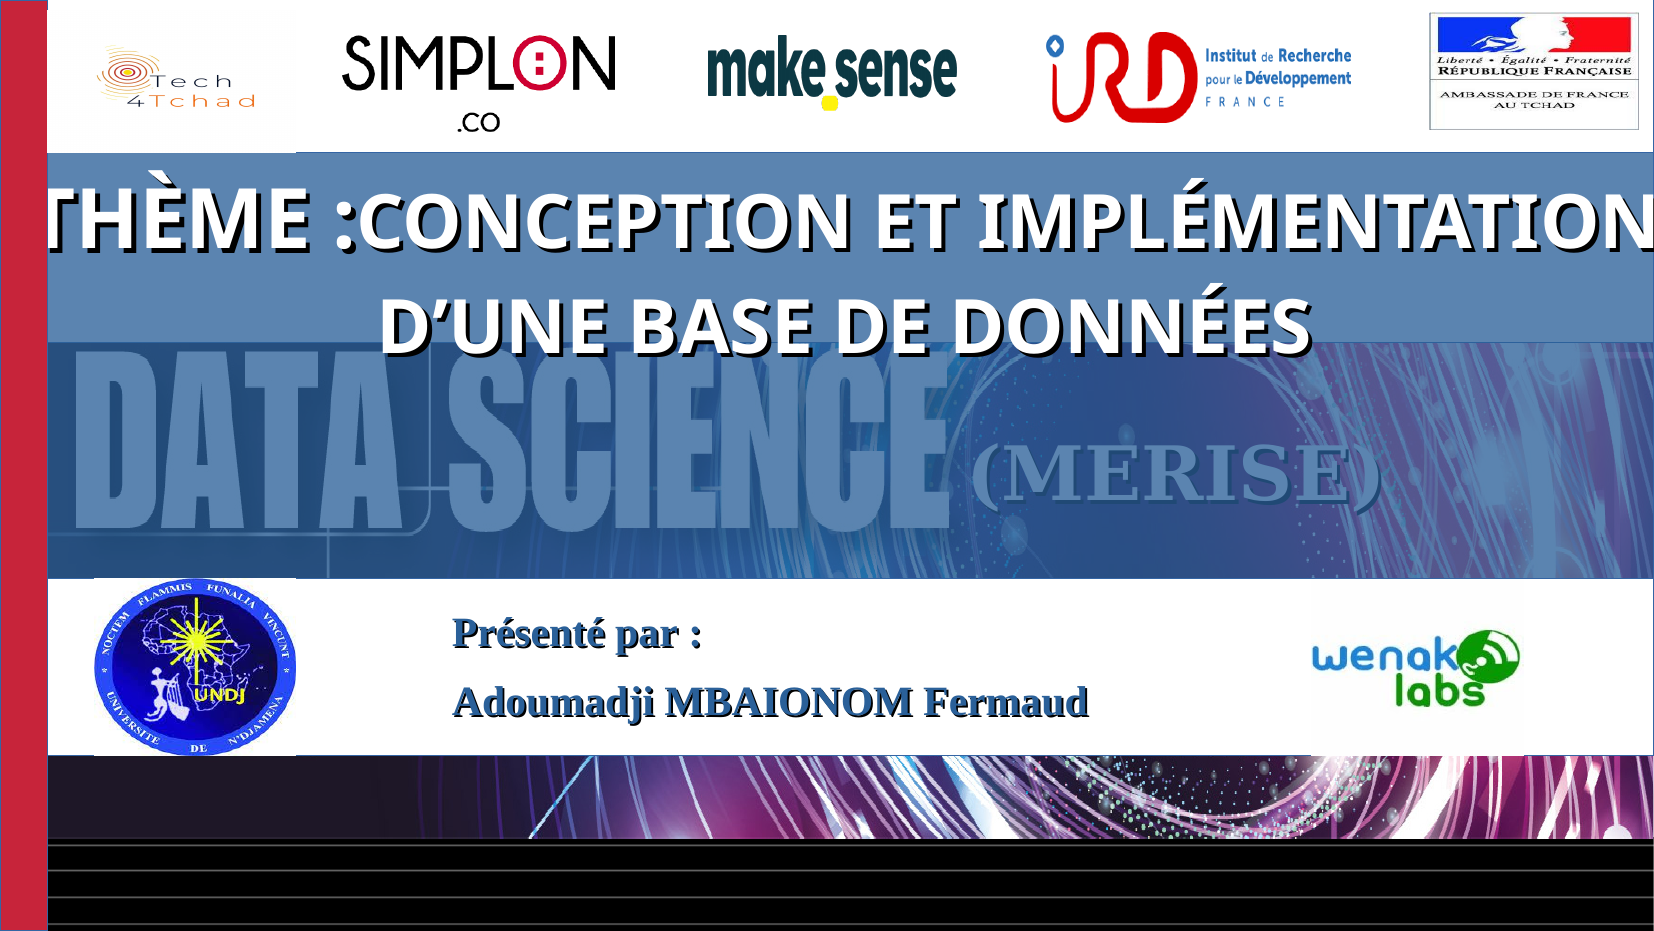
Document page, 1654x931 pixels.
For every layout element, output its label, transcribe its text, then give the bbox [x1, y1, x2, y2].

text_box THÈME :CONCEPTION ET IMPLÉMENTATION D’UNE BASE DE DONNÉES [48, 153, 1654, 378]
picture [342, 35, 615, 132]
picture [1039, 21, 1359, 142]
picture [47, 10, 296, 153]
picture [708, 35, 957, 111]
text_box Présenté par : Adoumadji MBAIONOM Fermaud [437, 578, 1134, 756]
picture [1429, 12, 1639, 130]
picture [48, 578, 1654, 931]
text_box [0, 0, 1654, 931]
